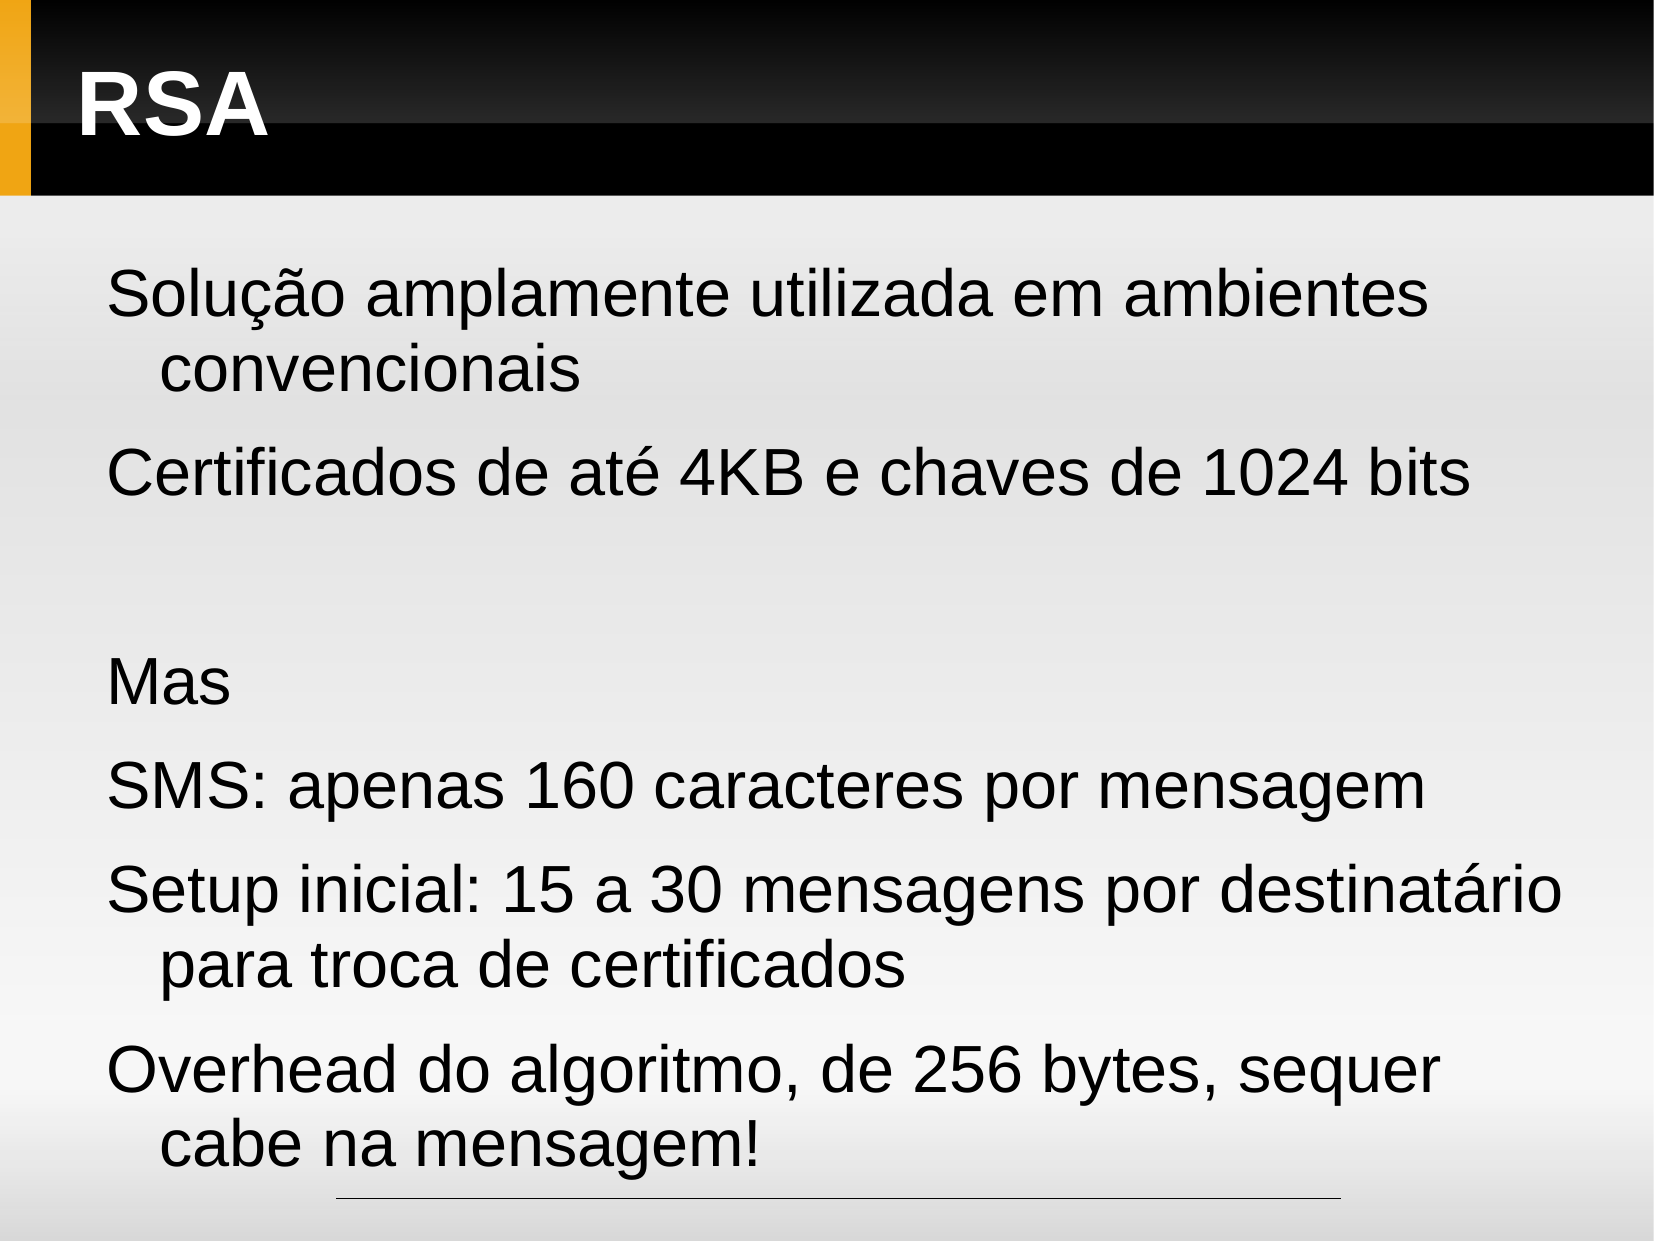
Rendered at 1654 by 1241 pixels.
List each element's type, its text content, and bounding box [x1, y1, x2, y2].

list Solução amplamente utilizada em ambientes convencionais Certificados de até 4KB e chaves de 1024 bits Mas SMS: apenas 160 caracteres por mensagem Setup inicial: 15 a 30 mensagens por destinatário para troca de certificados Overhead do algoritmo, de 256 bytes, sequer cabe na mensagem! [88, 256, 1577, 1182]
picture [0, 0, 1654, 1241]
title RSA [76, 0, 1565, 208]
